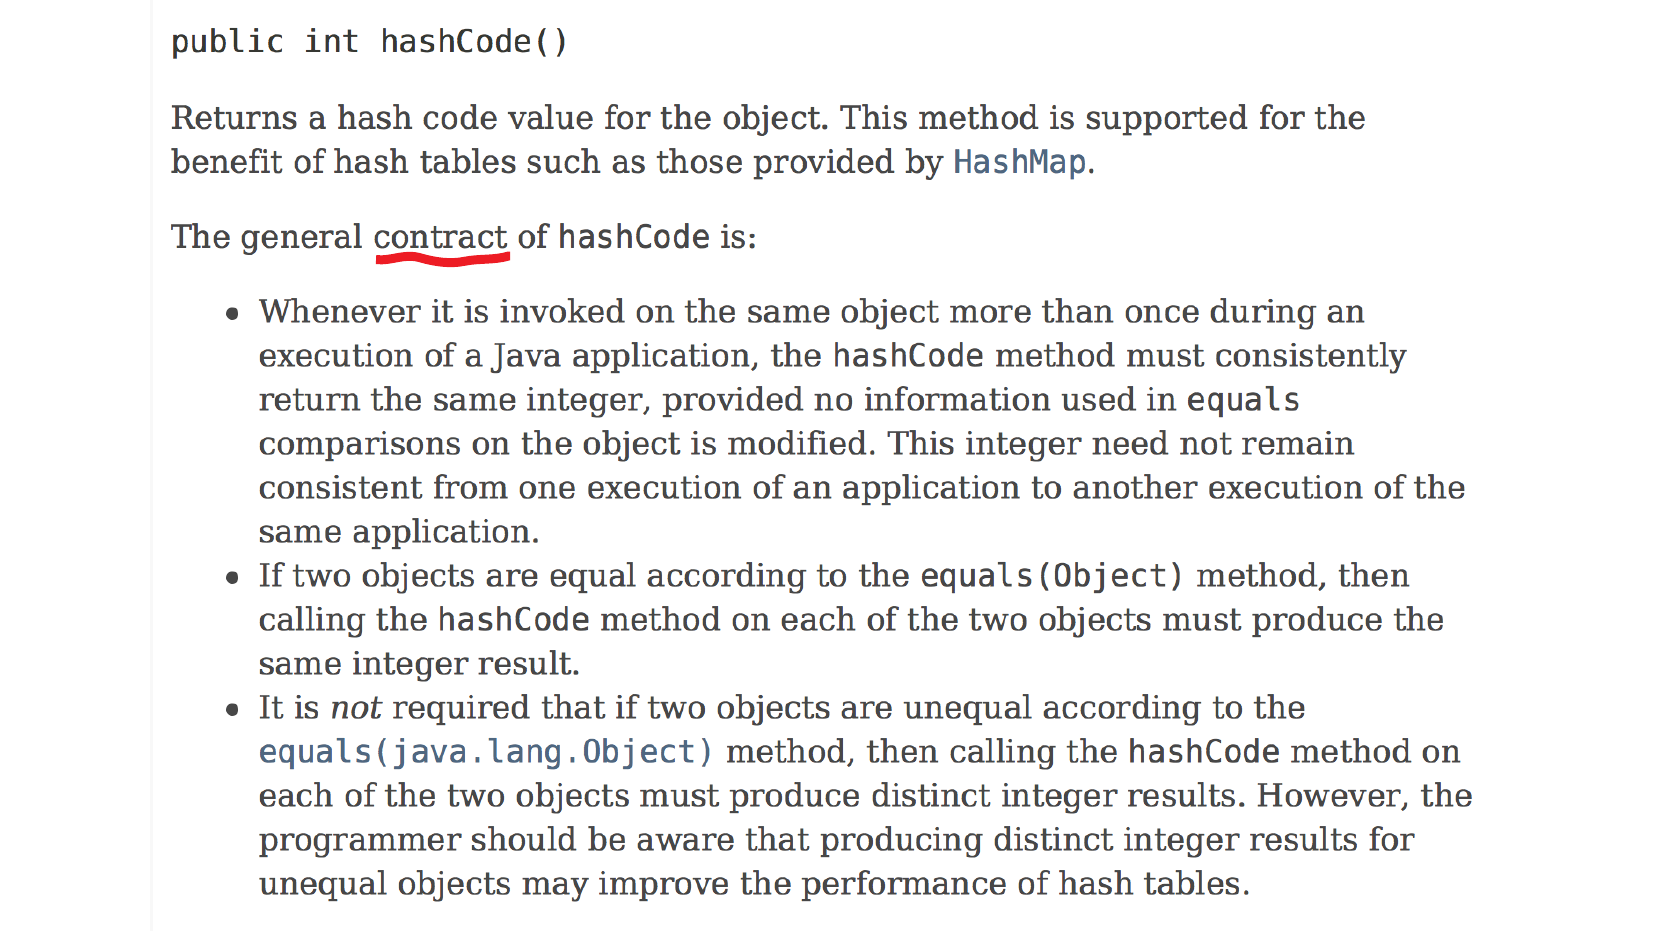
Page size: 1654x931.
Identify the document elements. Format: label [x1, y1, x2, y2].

picture [150, 0, 1494, 931]
